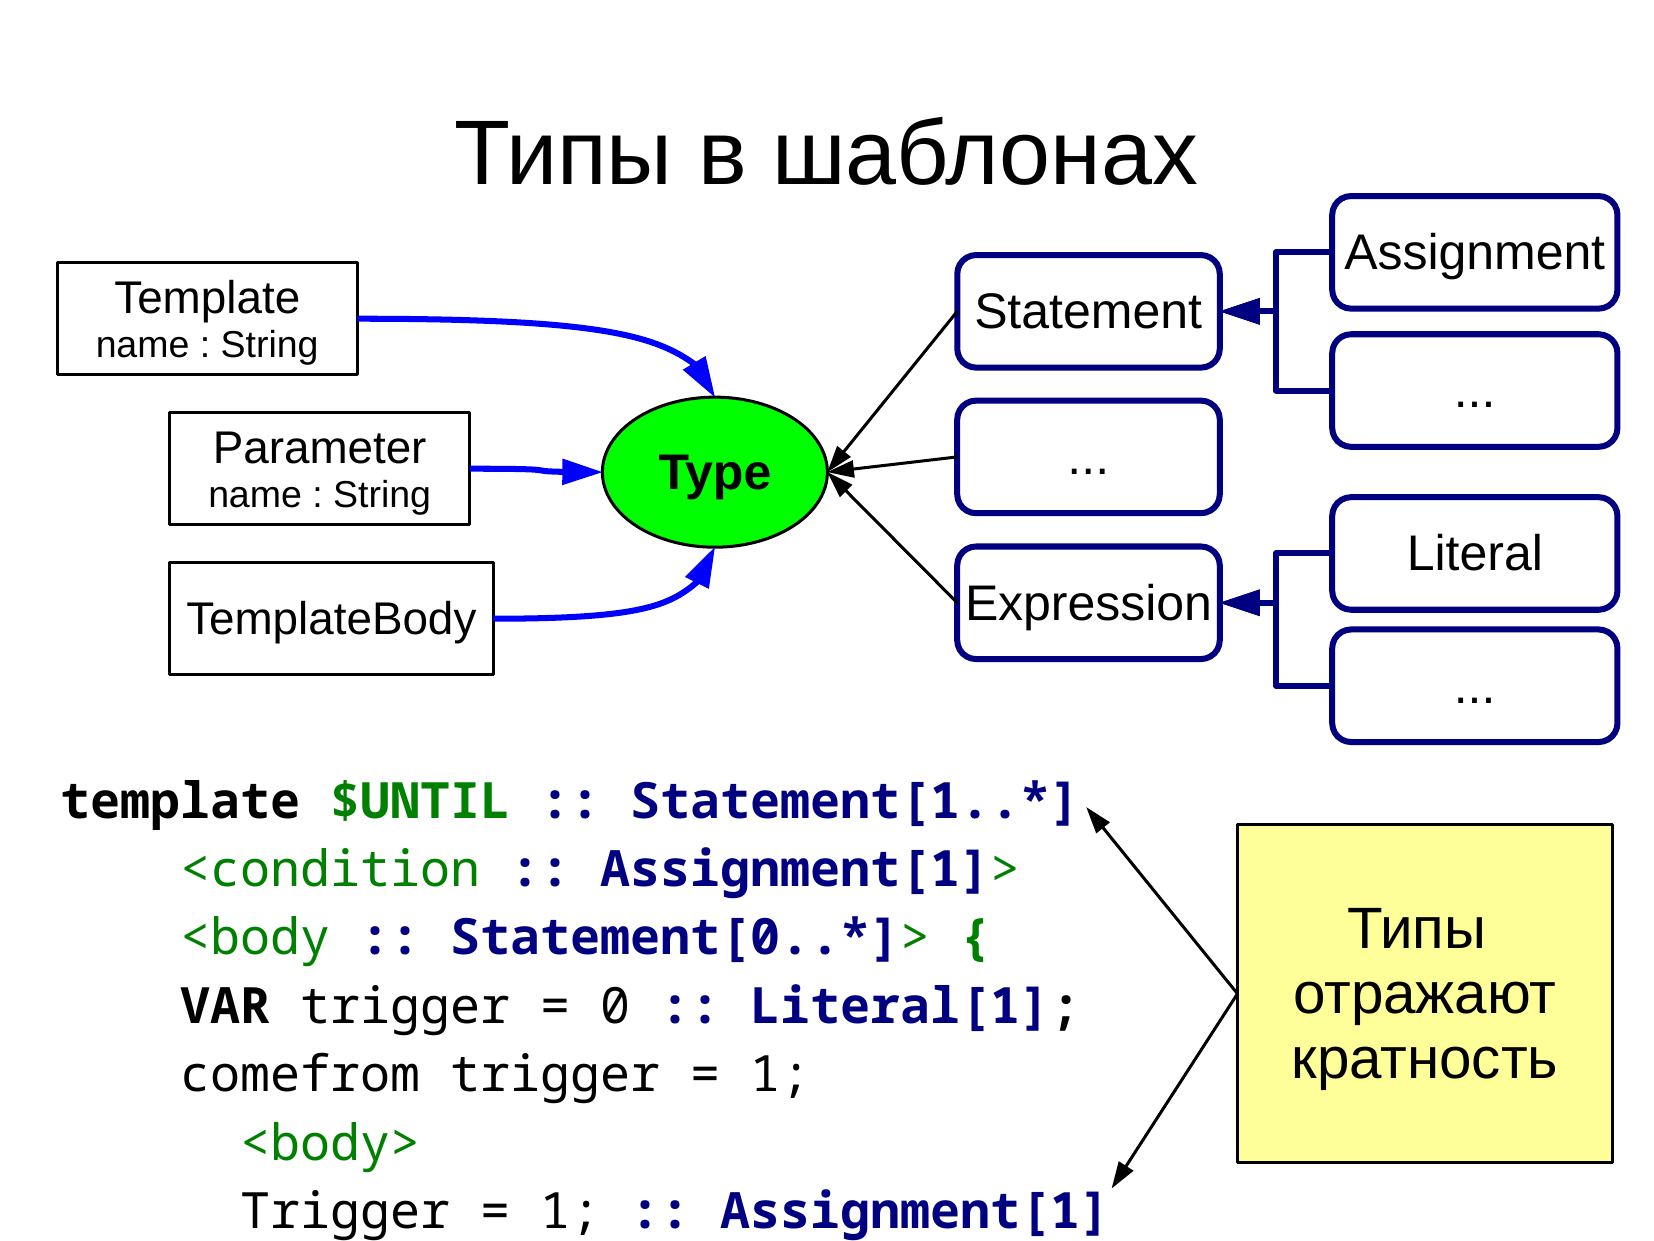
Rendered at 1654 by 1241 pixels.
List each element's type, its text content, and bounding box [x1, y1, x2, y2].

text_box Типы отражают кратность [1237, 824, 1613, 1163]
title Типы в шаблонах [82, 56, 1571, 250]
text_box Template name : String [57, 262, 358, 375]
text_box ... [1332, 629, 1618, 743]
text_box TemplateBody [169, 562, 494, 675]
text_box Assignment [1332, 196, 1618, 309]
text_box template $UNTIL :: Statement[1..*] <condition :: Assignment[1]> <body :: Statement[0..*]> { VAR trigger = 0 :: Literal[1]; comefrom trigger = 1; <body> Trigger = 1; :: Assignment[1] comefrom <condition>; } [45, 757, 1171, 1241]
text_box Statement [957, 255, 1220, 368]
text_box ... [957, 400, 1220, 514]
text_box Literal [1332, 497, 1618, 610]
text_box ... [1332, 334, 1618, 447]
text_box Expression [957, 546, 1220, 660]
text_box Type [602, 397, 828, 548]
text_box Parameter name : String [169, 412, 470, 525]
